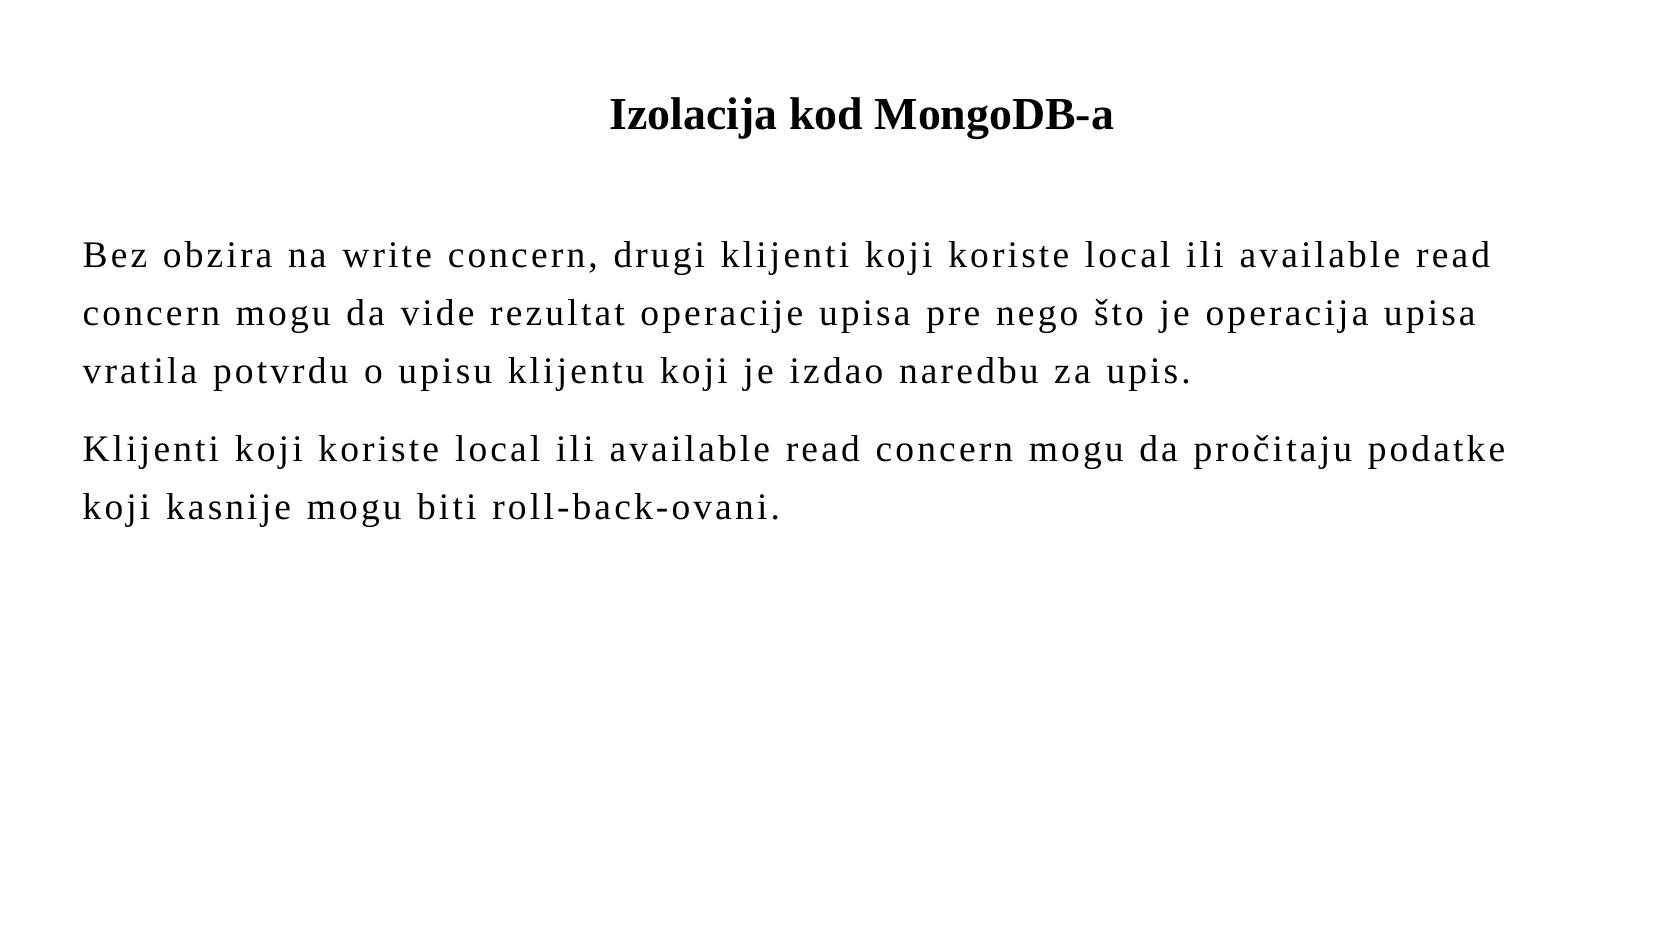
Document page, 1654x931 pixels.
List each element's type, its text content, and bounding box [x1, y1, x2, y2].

list Bez obzira na write concern, drugi klijenti koji koriste local ili available read concern mogu da vide rezultat operacije upisa pre nego što je operacija upisa vratila potvrdu o upisu klijentu koji je izdao naredbu za upis. Klijenti koji koriste local ili available read concern mogu da pročitaju podatke koji kasnije mogu biti roll-back-ovani. [82, 217, 1571, 758]
title Izolacija kod MongoDB-a [82, 37, 1571, 193]
